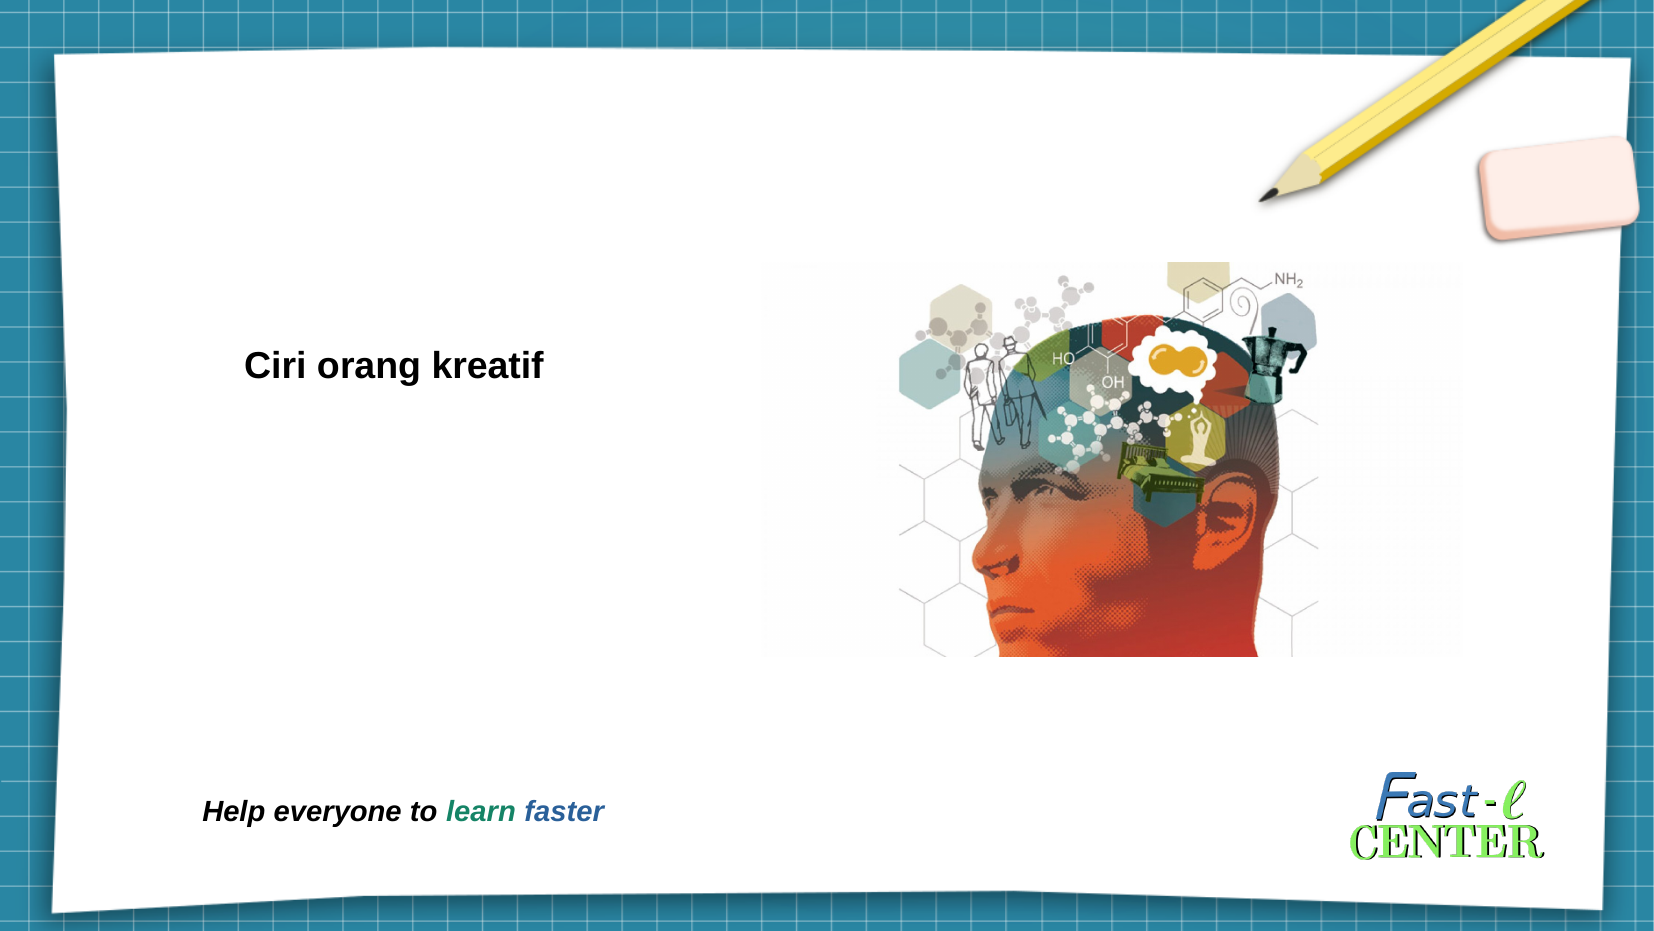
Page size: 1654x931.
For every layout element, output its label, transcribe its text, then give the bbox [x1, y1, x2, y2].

picture [0, 0, 1654, 931]
text_box Ciri orang kreatif [229, 337, 638, 402]
text_box Help everyone to learn faster [187, 787, 619, 836]
